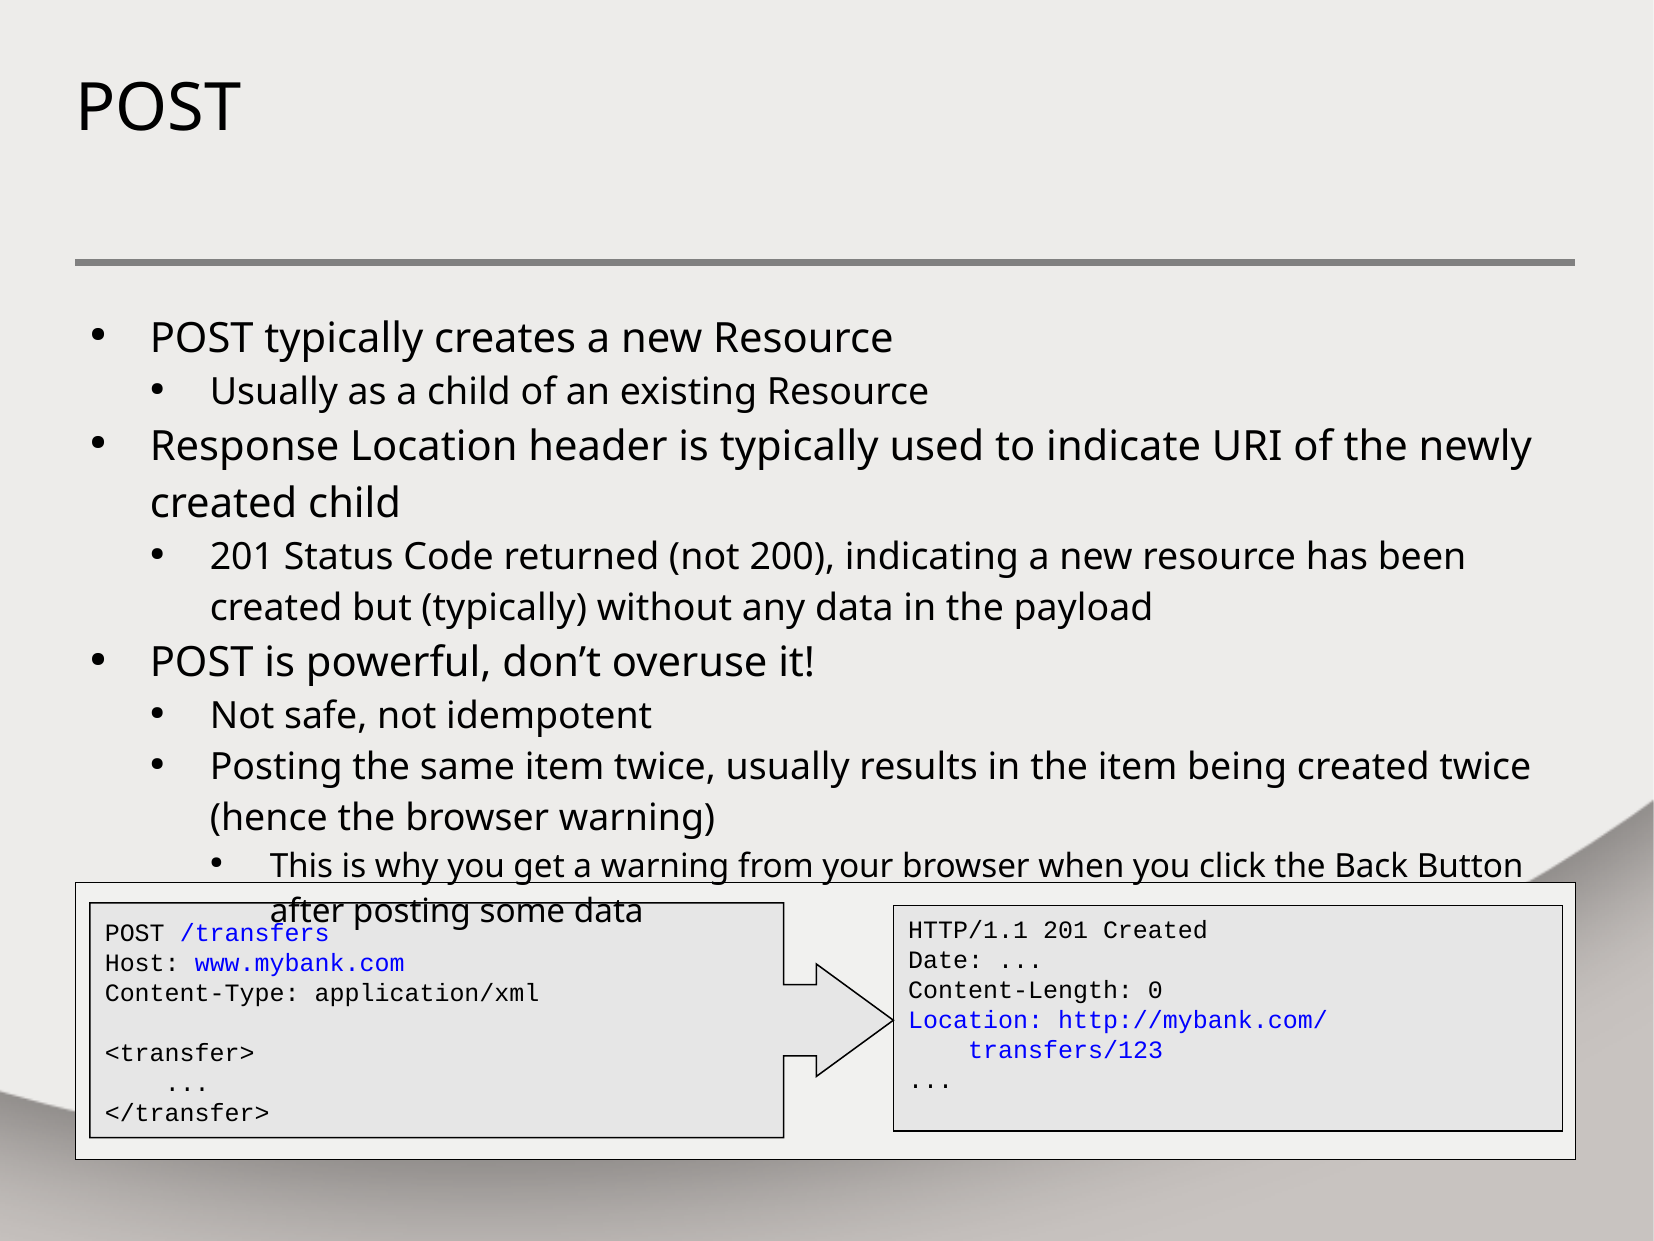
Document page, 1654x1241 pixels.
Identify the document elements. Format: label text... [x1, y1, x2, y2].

text_box POST typically creates a new Resource Usually as a child of an existing Resource Response Location header is typically used to indicate URI of the newly created child 201 Status Code returned (not 200), indicating a new resource has been created but (typically) without any data in the payload POST is powerful, don’t overuse it! Not safe, not idempotent Posting the same item twice, usually results in the item being created twice (hence the browser warning) This is why you get a warning from your browser when you click the Back Button after posting some data [75, 300, 1576, 1163]
picture [0, 0, 1654, 1241]
title POST [75, 75, 1576, 226]
